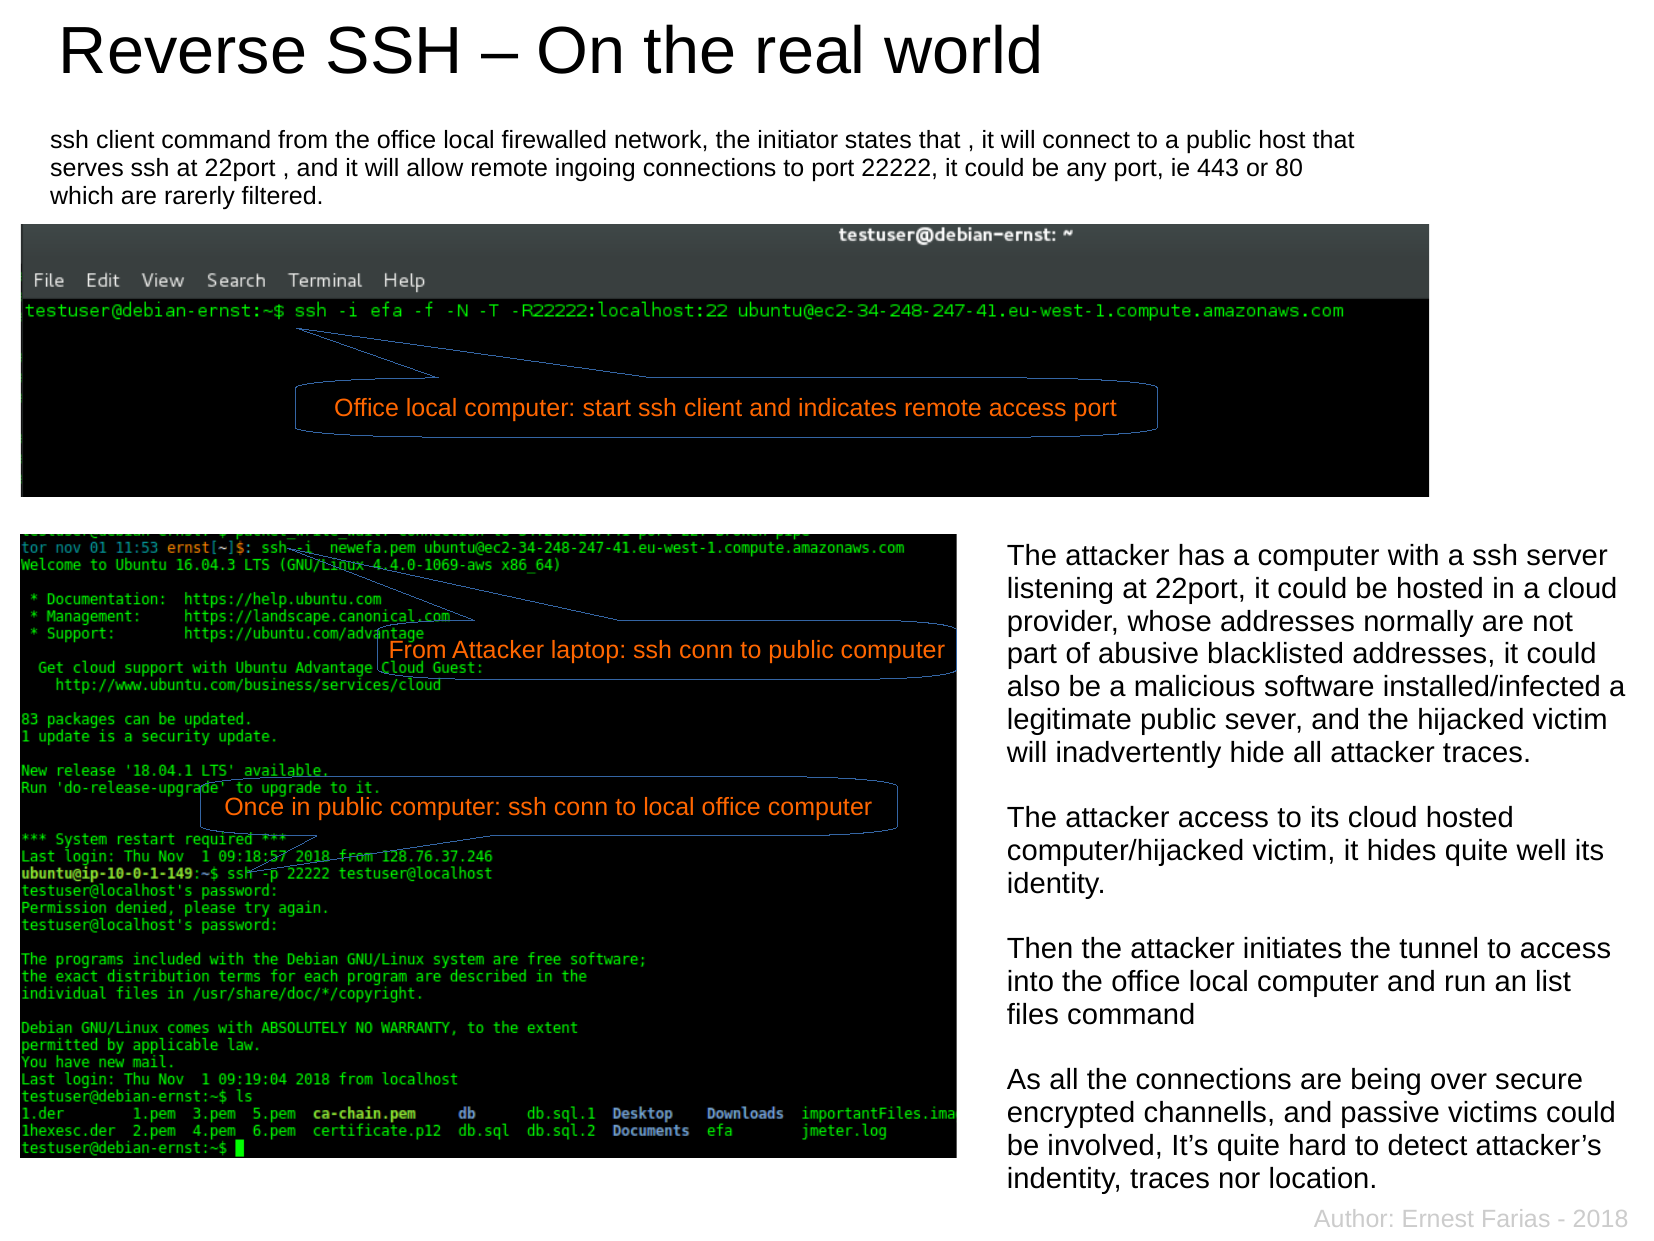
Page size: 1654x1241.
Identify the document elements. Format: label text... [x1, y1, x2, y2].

picture [0, 534, 957, 1158]
text_box The attacker has a computer with a ssh server listening at 22port, it could be hosted in a cloud provider, whose addresses normally are not part of abusive blacklisted addresses, it could also be a malicious software installed/infected a legitimate public sever, and the hijacked victim will inadvertently hide all attacker traces. The attacker access to its cloud hosted computer/hijacked victim, it hides quite well its identity. Then the attacker initiates the tunnel to access into the office local computer and run an list files command As all the connections are being over secure encrypted channells, and passive victims could be involved, It’s quite hard to detect attacker’s indentity, traces nor location. [992, 531, 1642, 1202]
text_box Office local computer: start ssh client and indicates remote access port [295, 328, 1158, 438]
text_box Author: Ernest Farias - 2018 [1299, 1197, 1654, 1241]
text_box From Attacker laptop: ssh conn to public computer [287, 548, 957, 680]
picture [20, 224, 1430, 497]
list Reverse SSH – On the real world [0, 13, 1477, 107]
text_box Once in public computer: ssh conn to local office computer [200, 776, 898, 873]
text_box ssh client command from the office local firewalled network, the initiator states that , it will connect to a public host that serves ssh at 22port , and it will allow remote ingoing connections to port 22222, it could be any port, ie 443 or 80 which are rarerly filtered. [35, 118, 1382, 217]
